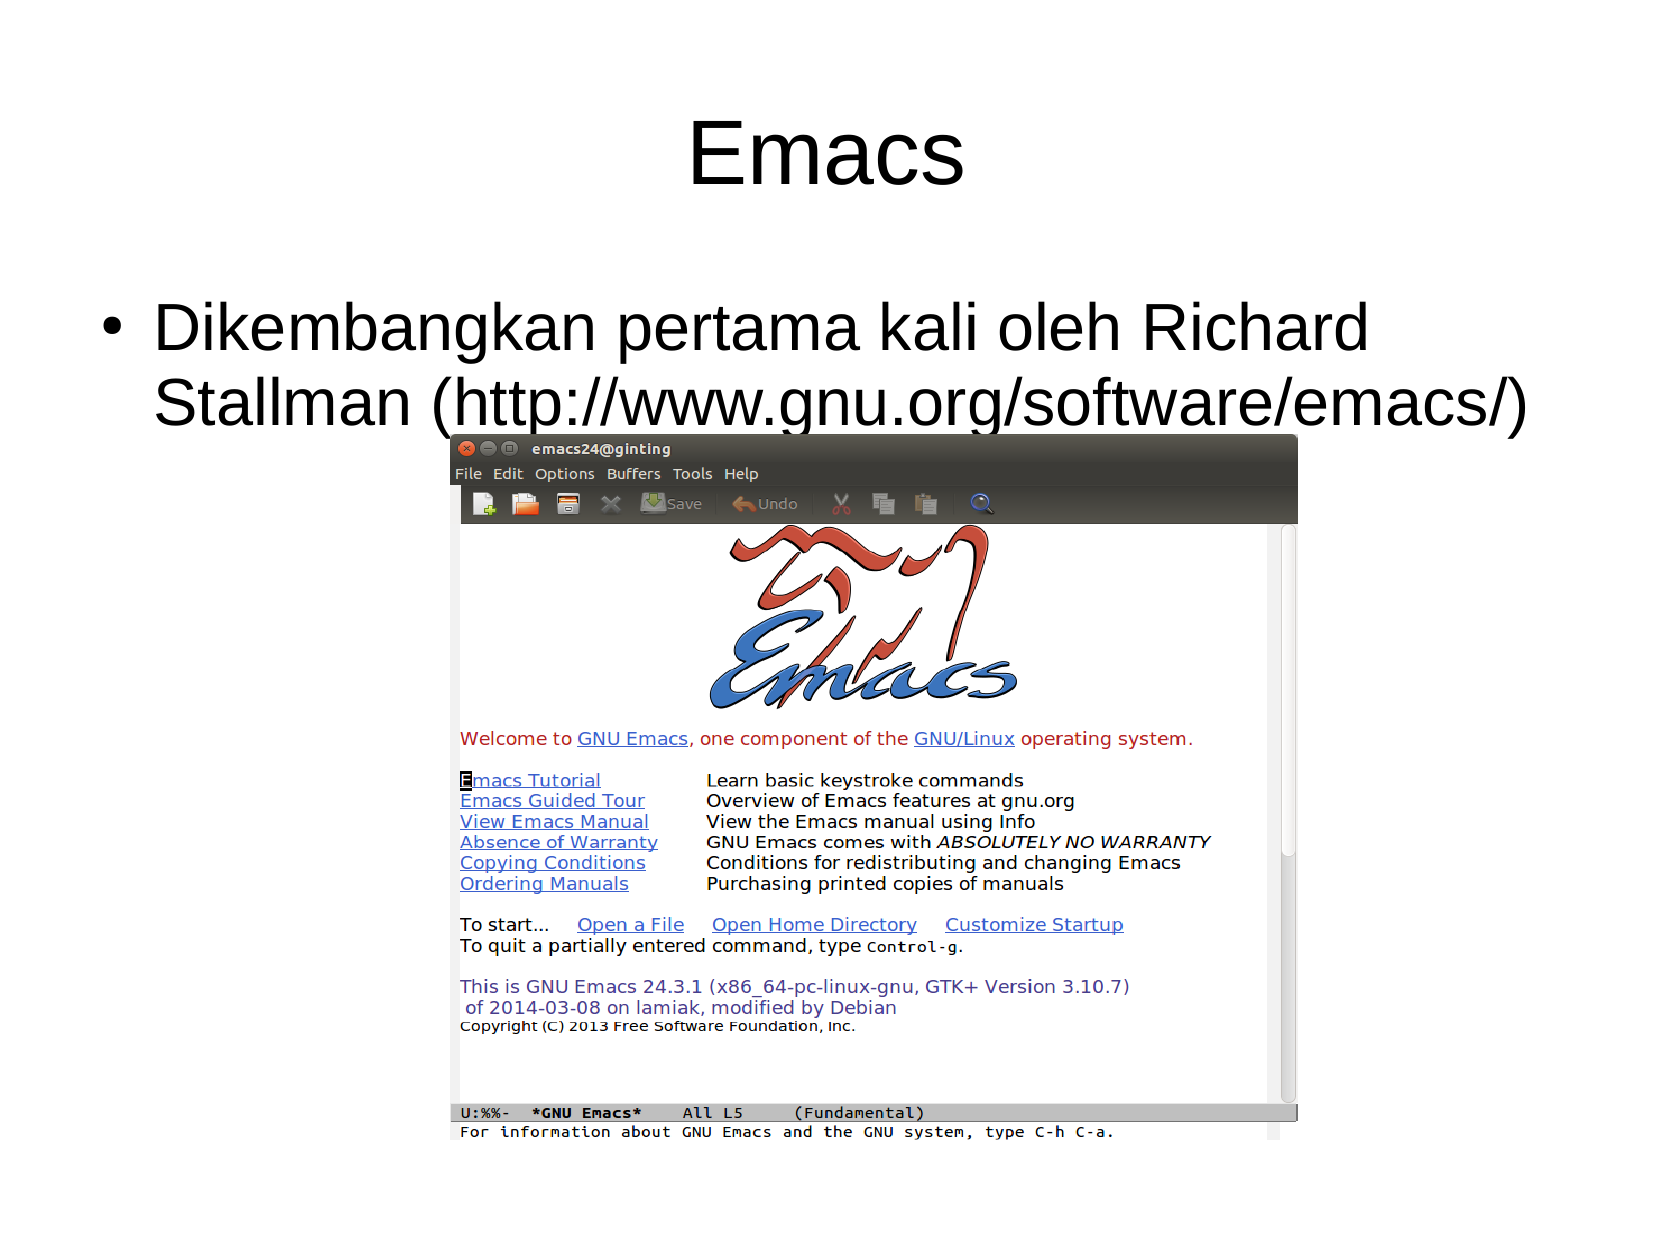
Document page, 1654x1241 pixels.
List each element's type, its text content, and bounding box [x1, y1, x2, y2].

picture [450, 434, 1298, 1141]
list Dikembangkan pertama kali oleh Richard Stallman (http://www.gnu.org/software/emacs/) [82, 290, 1571, 1010]
title Emacs [82, 49, 1571, 257]
